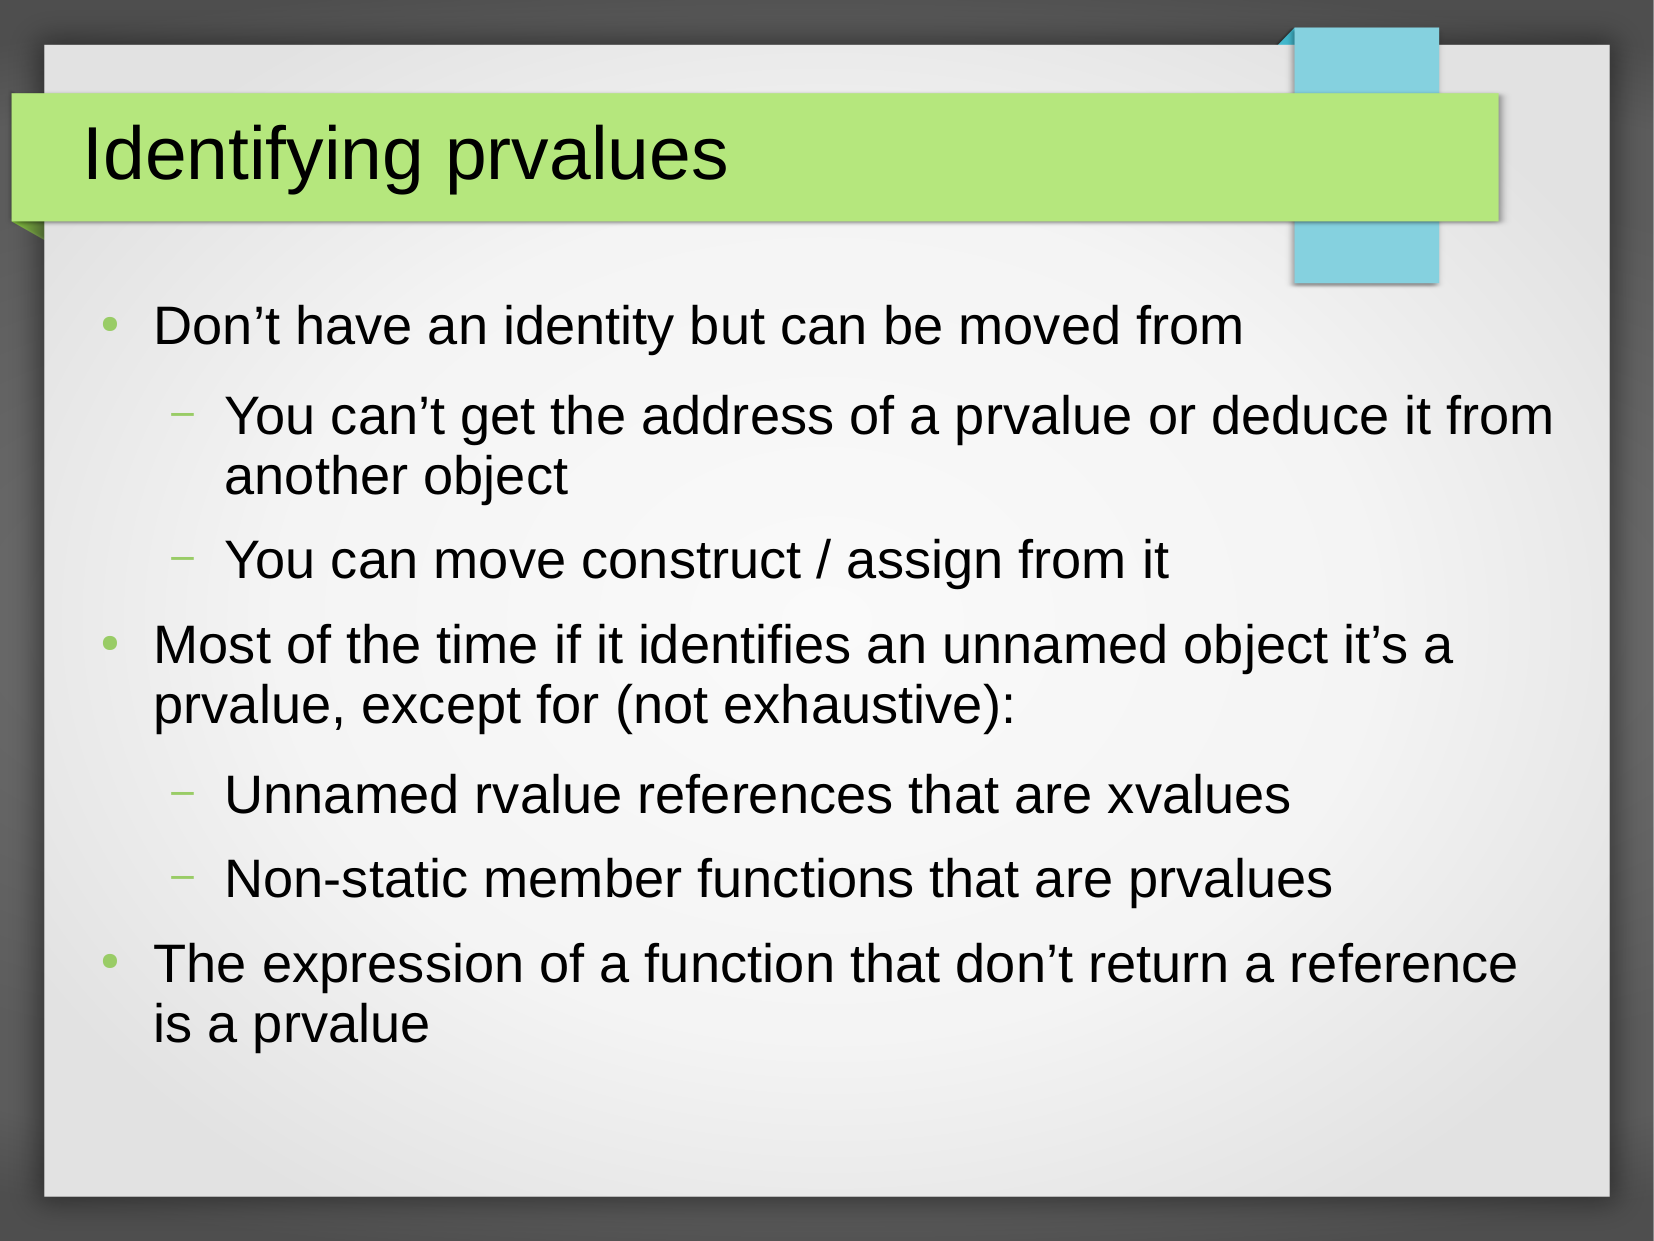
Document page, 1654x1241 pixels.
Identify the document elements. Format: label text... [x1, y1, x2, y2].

picture [0, 0, 1654, 1241]
list Don’t have an identity but can be moved from You can’t get the address of a prvalue or deduce it from another object You can move construct / assign from it Most of the time if it identifies an unnamed object it’s a prvalue, except for (not exhaustive): Unnamed rvalue references that are xvalues Non-static member functions that are prvalues The expression of a function that don’t return a reference is a prvalue [82, 295, 1571, 1134]
title Identifying prvalues [82, 94, 1264, 213]
